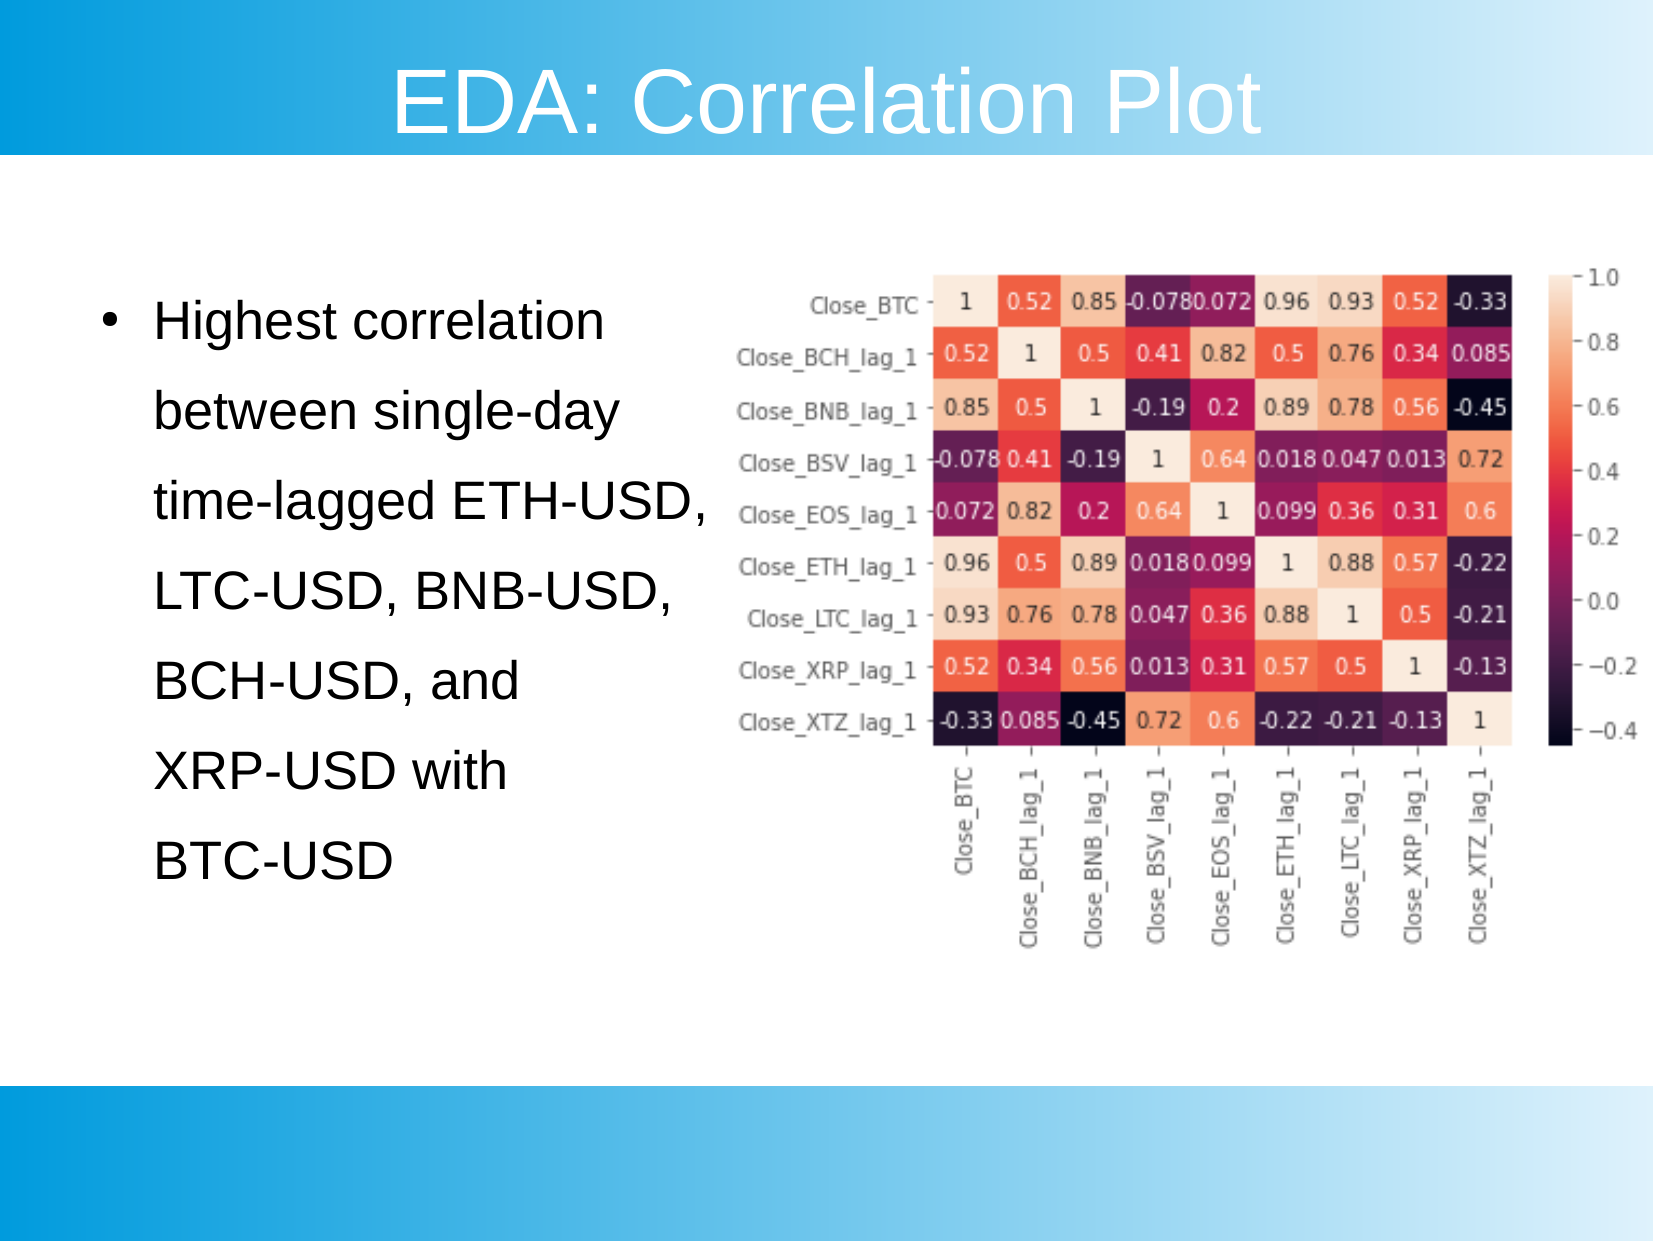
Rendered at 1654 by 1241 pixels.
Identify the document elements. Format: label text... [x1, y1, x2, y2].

list Highest correlation between single-day time-lagged ETH-USD, LTC-USD, BNB-USD, BCH-USD, and XRP-USD with BTC-USD [82, 290, 1571, 1010]
picture [720, 254, 1654, 961]
title EDA: Correlation Plot [82, 49, 1571, 155]
